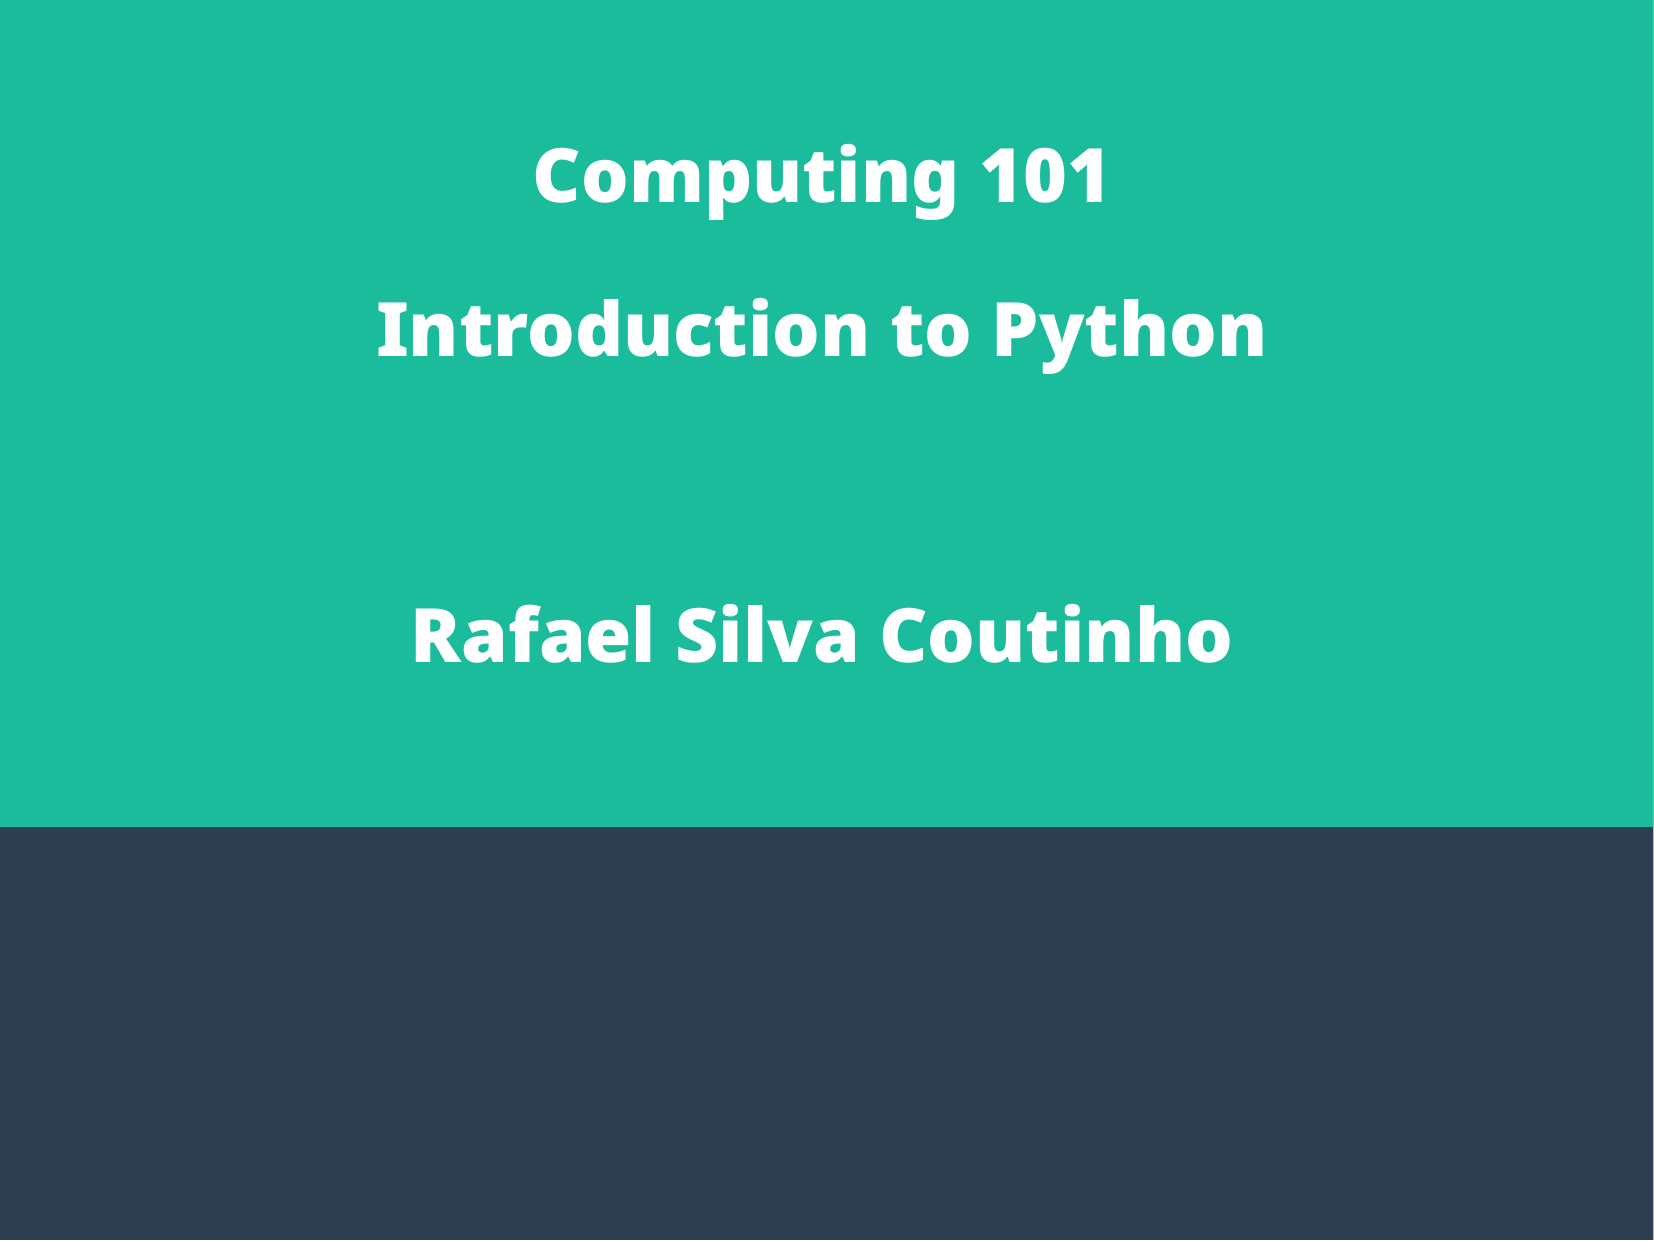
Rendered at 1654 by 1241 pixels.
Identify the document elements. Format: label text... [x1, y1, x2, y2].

title Computing 101 Introduction to Python Rafael Silva Coutinho [54, 123, 1591, 735]
